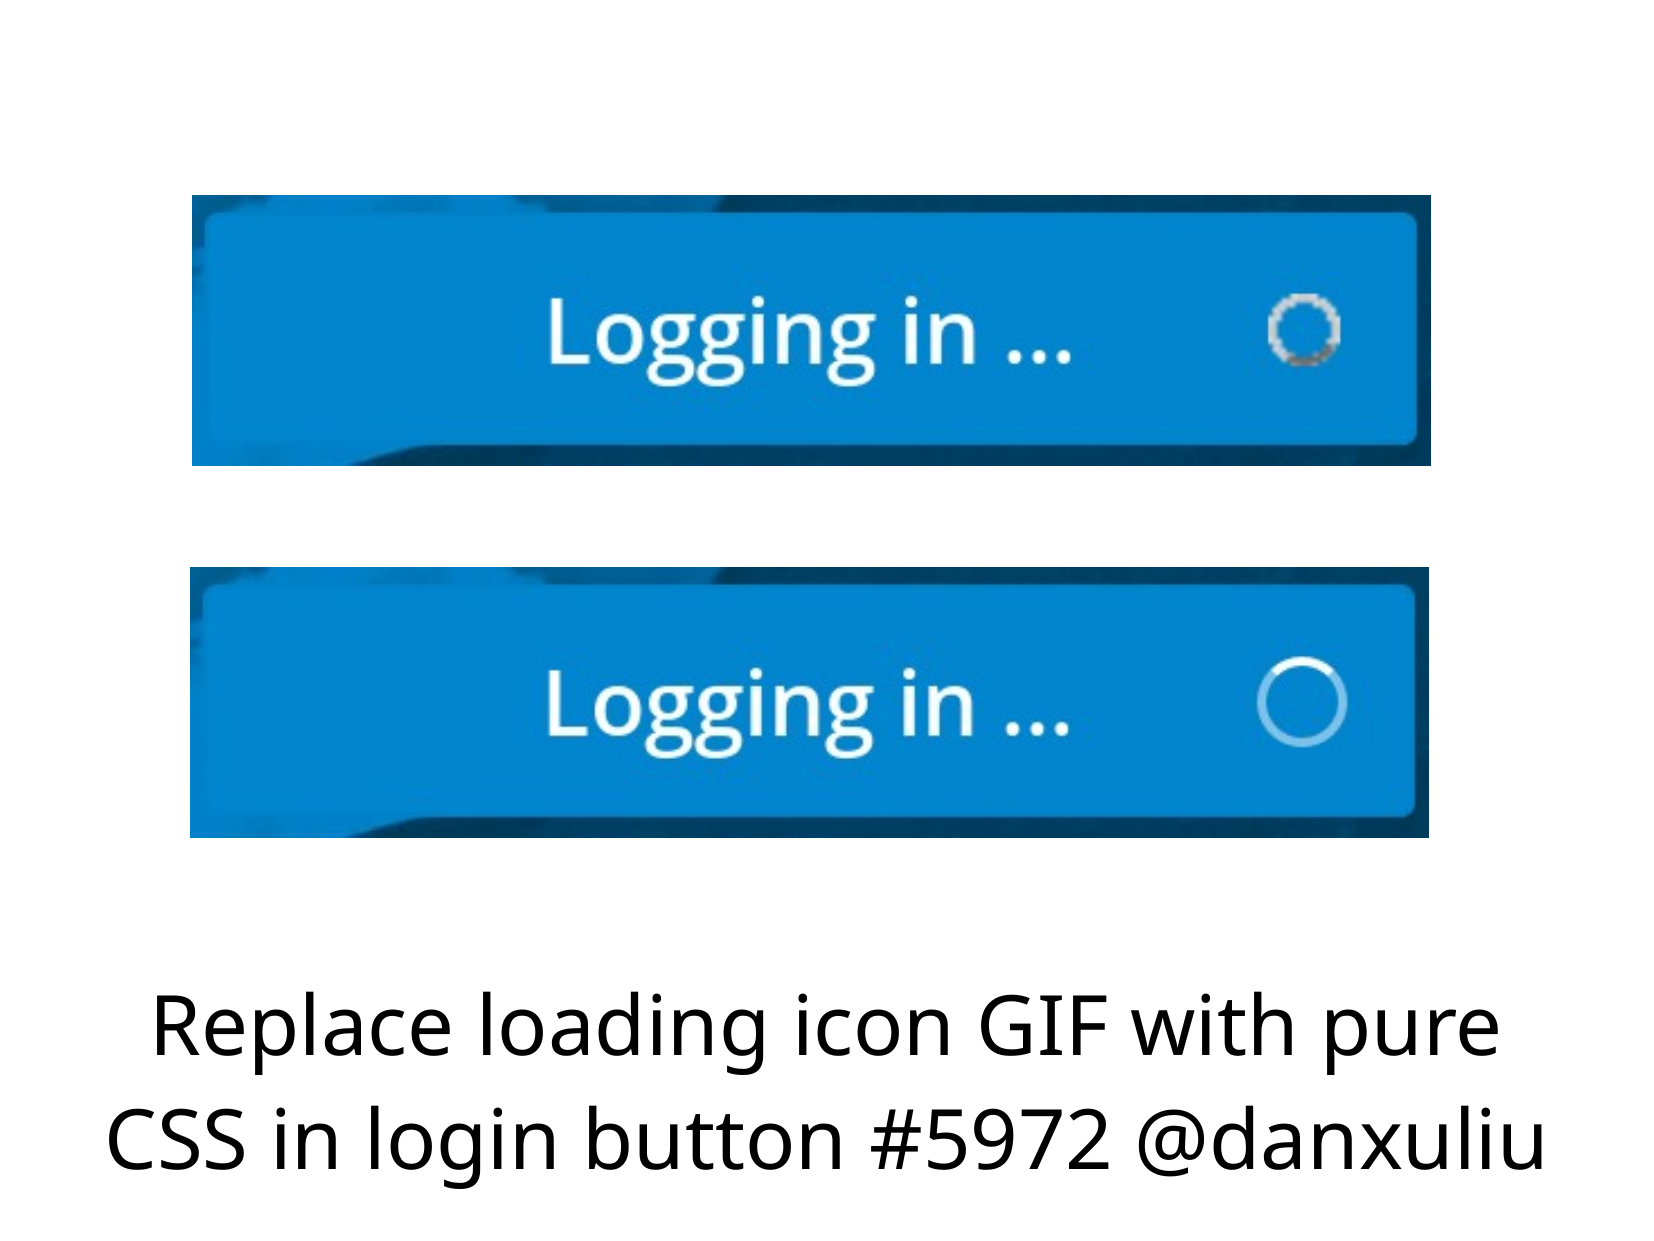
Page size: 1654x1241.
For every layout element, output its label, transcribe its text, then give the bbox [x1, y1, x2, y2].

picture [190, 567, 1429, 838]
title Replace loading icon GIF with pure CSS in login button #5972 @danxuliu [82, 967, 1572, 1194]
picture [192, 195, 1431, 466]
